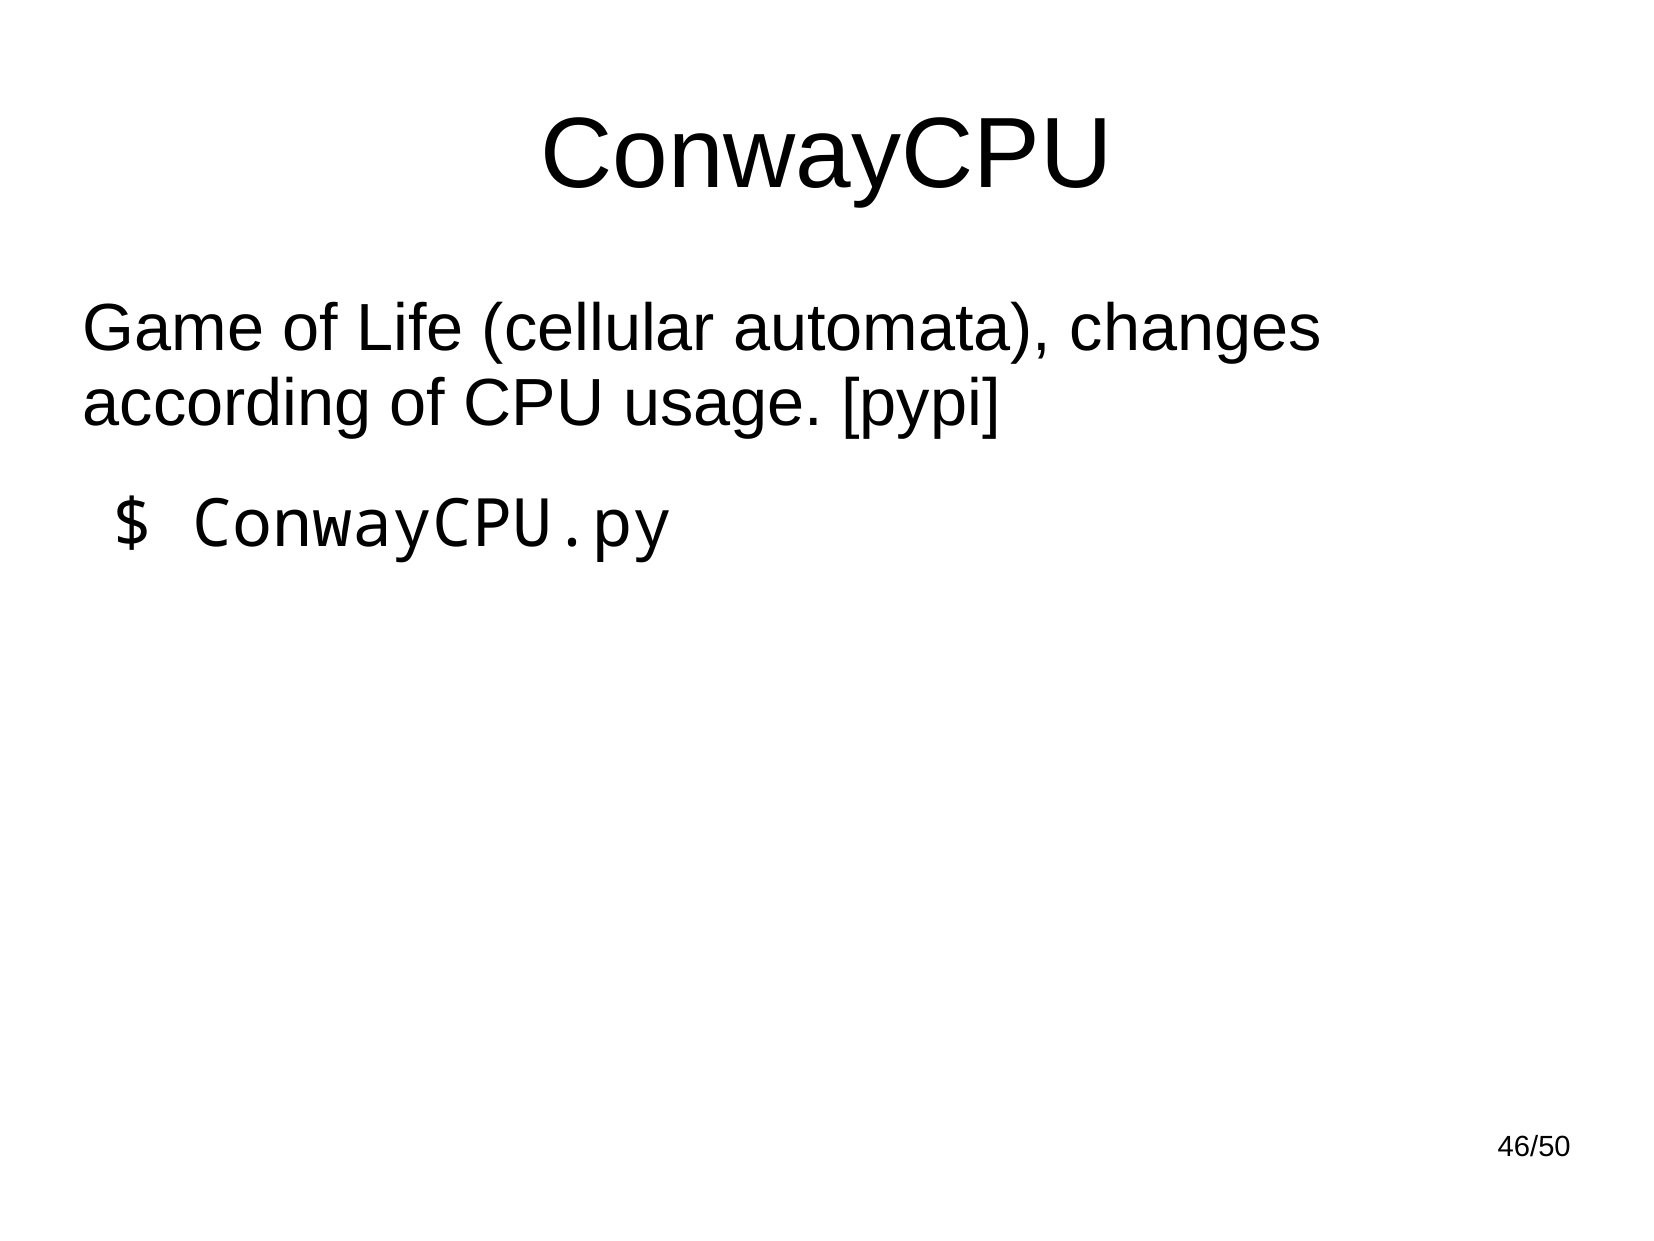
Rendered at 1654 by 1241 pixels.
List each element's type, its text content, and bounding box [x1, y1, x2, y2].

title ConwayCPU [82, 97, 1571, 209]
list Game of Life (cellular automata), changes according of CPU usage. [pypi] $ ConwayCPU.py [82, 290, 1571, 1010]
